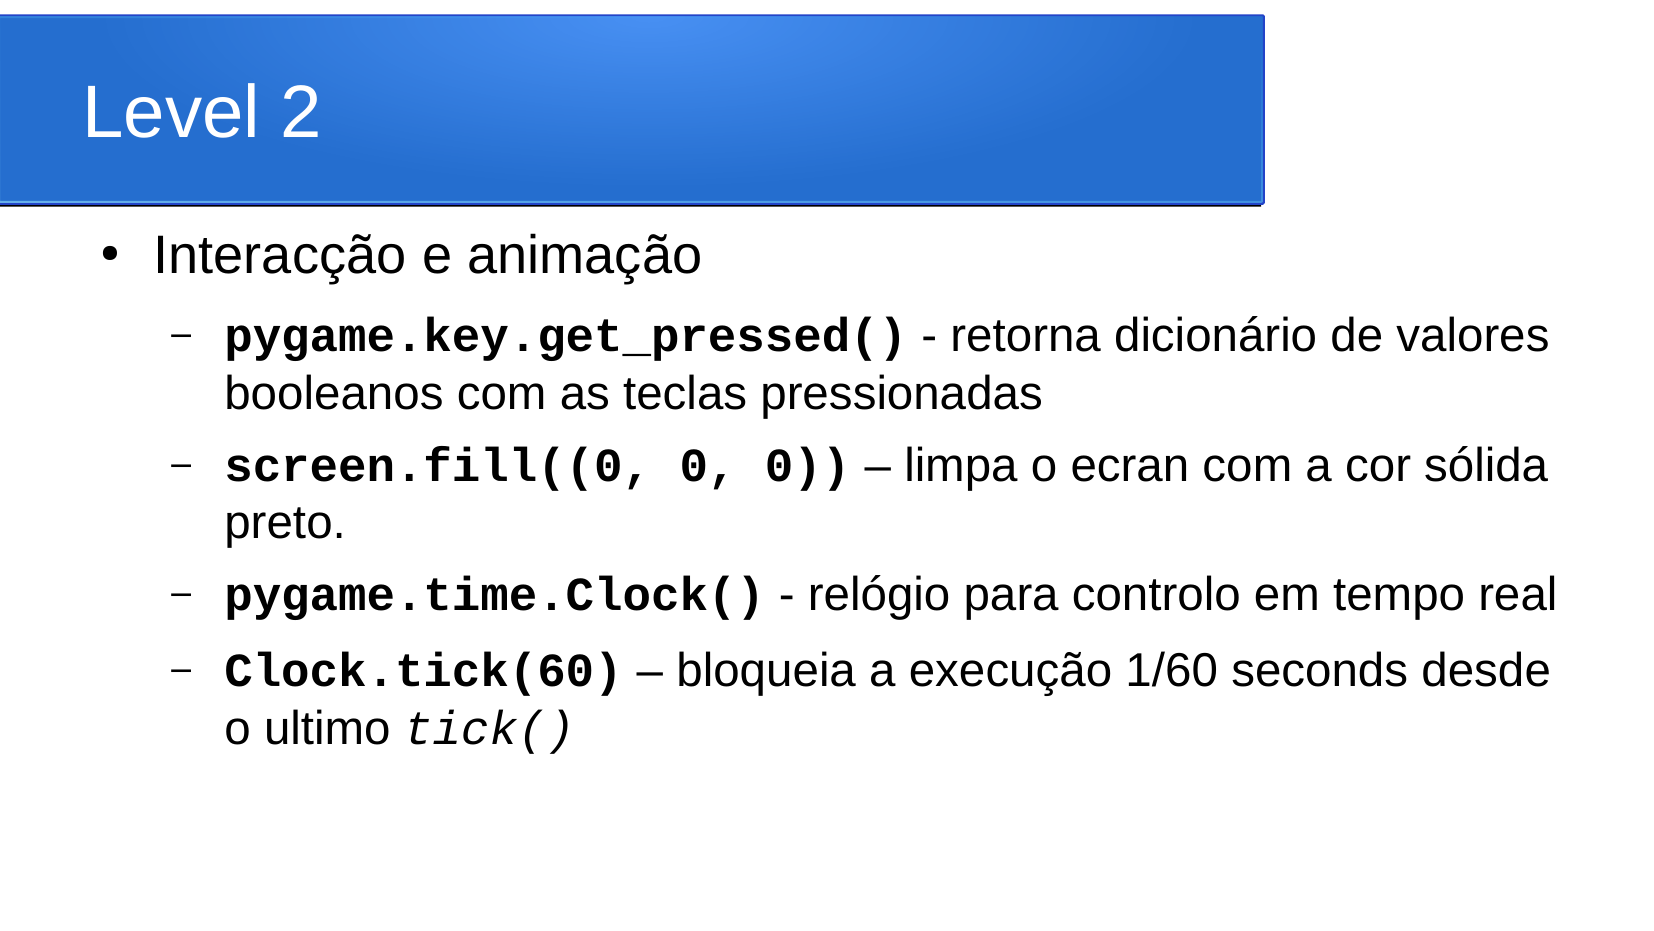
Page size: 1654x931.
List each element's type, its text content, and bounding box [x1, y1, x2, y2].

title Level 2 [82, 35, 1235, 189]
list Interacção e animação pygame.key.get_pressed() - retorna dicionário de valores booleanos com as teclas pressionadas screen.fill((0, 0, 0)) – limpa o ecran com a cor sólida preto. pygame.time.Clock() - relógio para controlo em tempo real Clock.tick(60) – bloqueia a execução 1/60 seconds desde o ultimo tick() [82, 224, 1571, 764]
